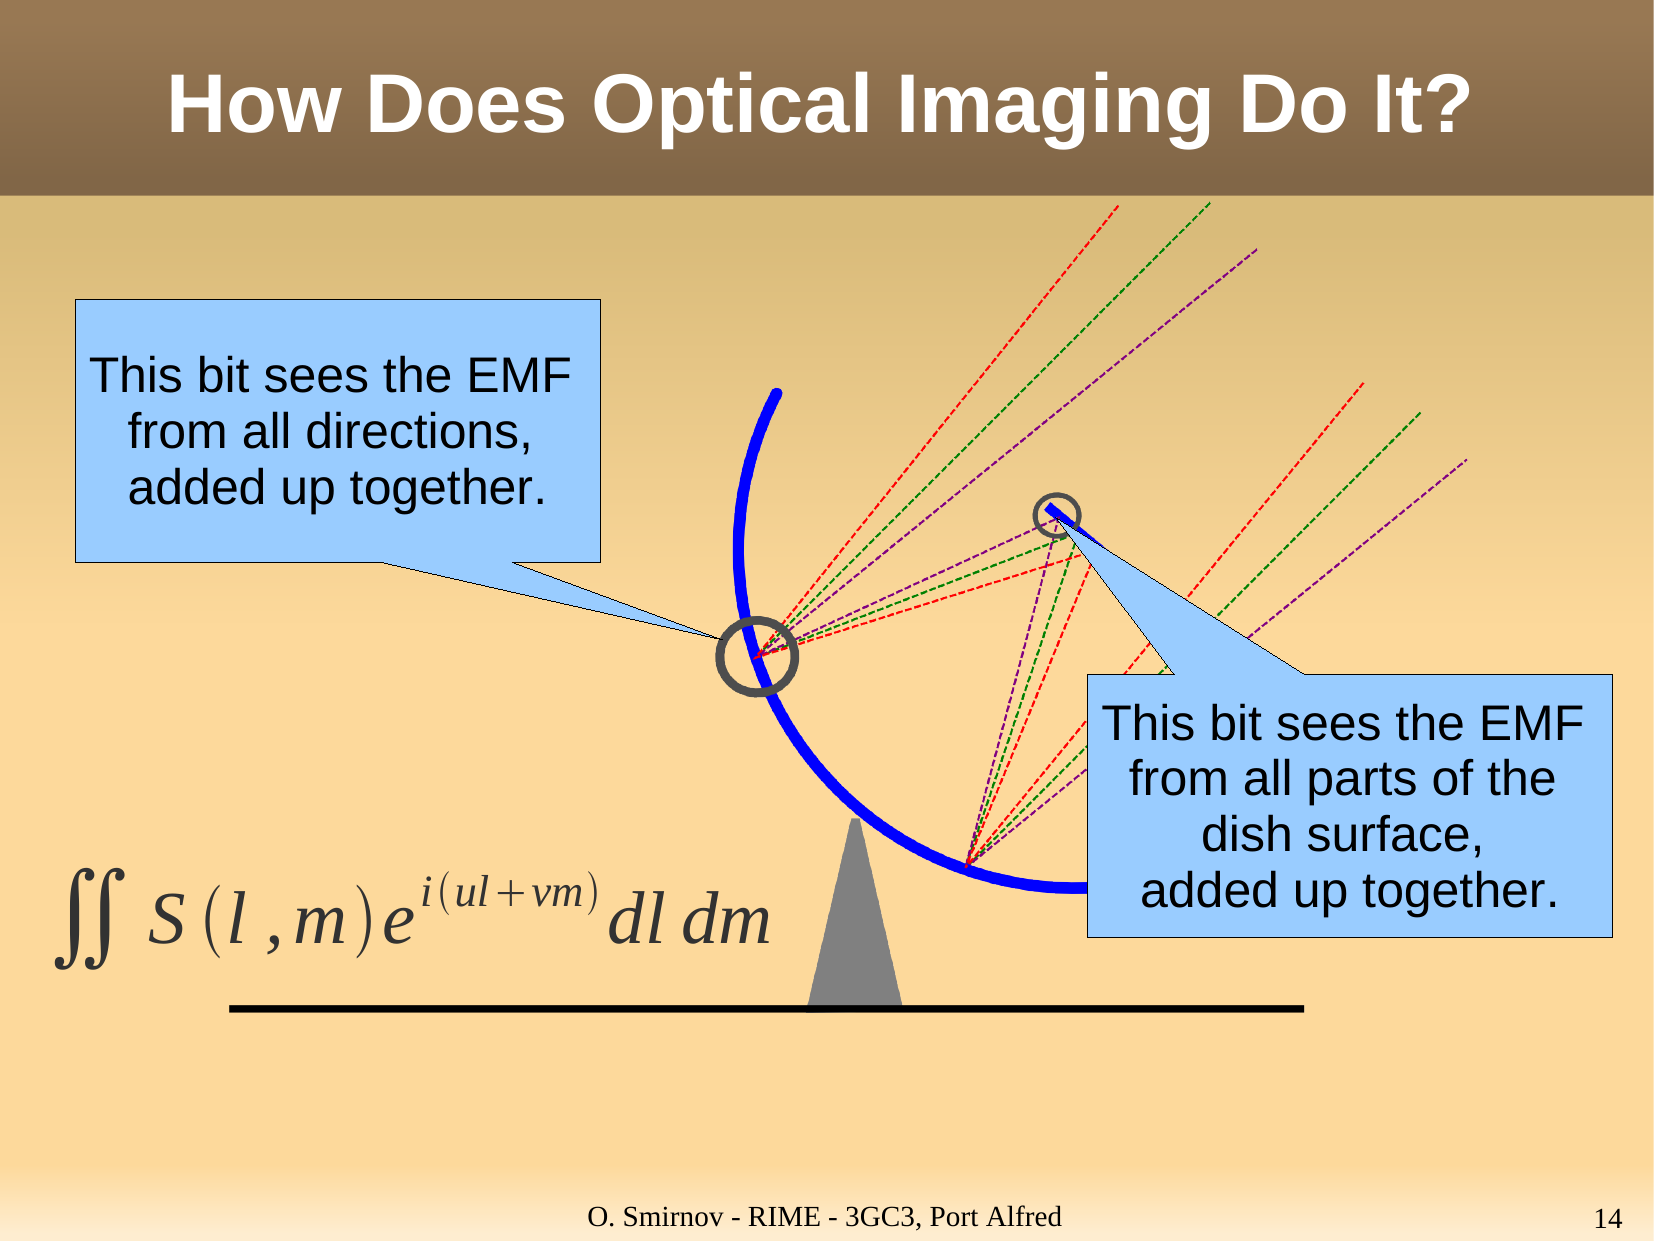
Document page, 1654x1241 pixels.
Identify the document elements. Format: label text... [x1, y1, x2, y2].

chart [37, 862, 780, 976]
picture [0, 0, 1654, 1241]
text_box This bit sees the EMF from all parts of the dish surface, added up together. [1055, 517, 1613, 938]
title How Does Optical Imaging Do It? [76, 0, 1565, 208]
text_box This bit sees the EMF from all directions, added up together. [75, 299, 723, 640]
